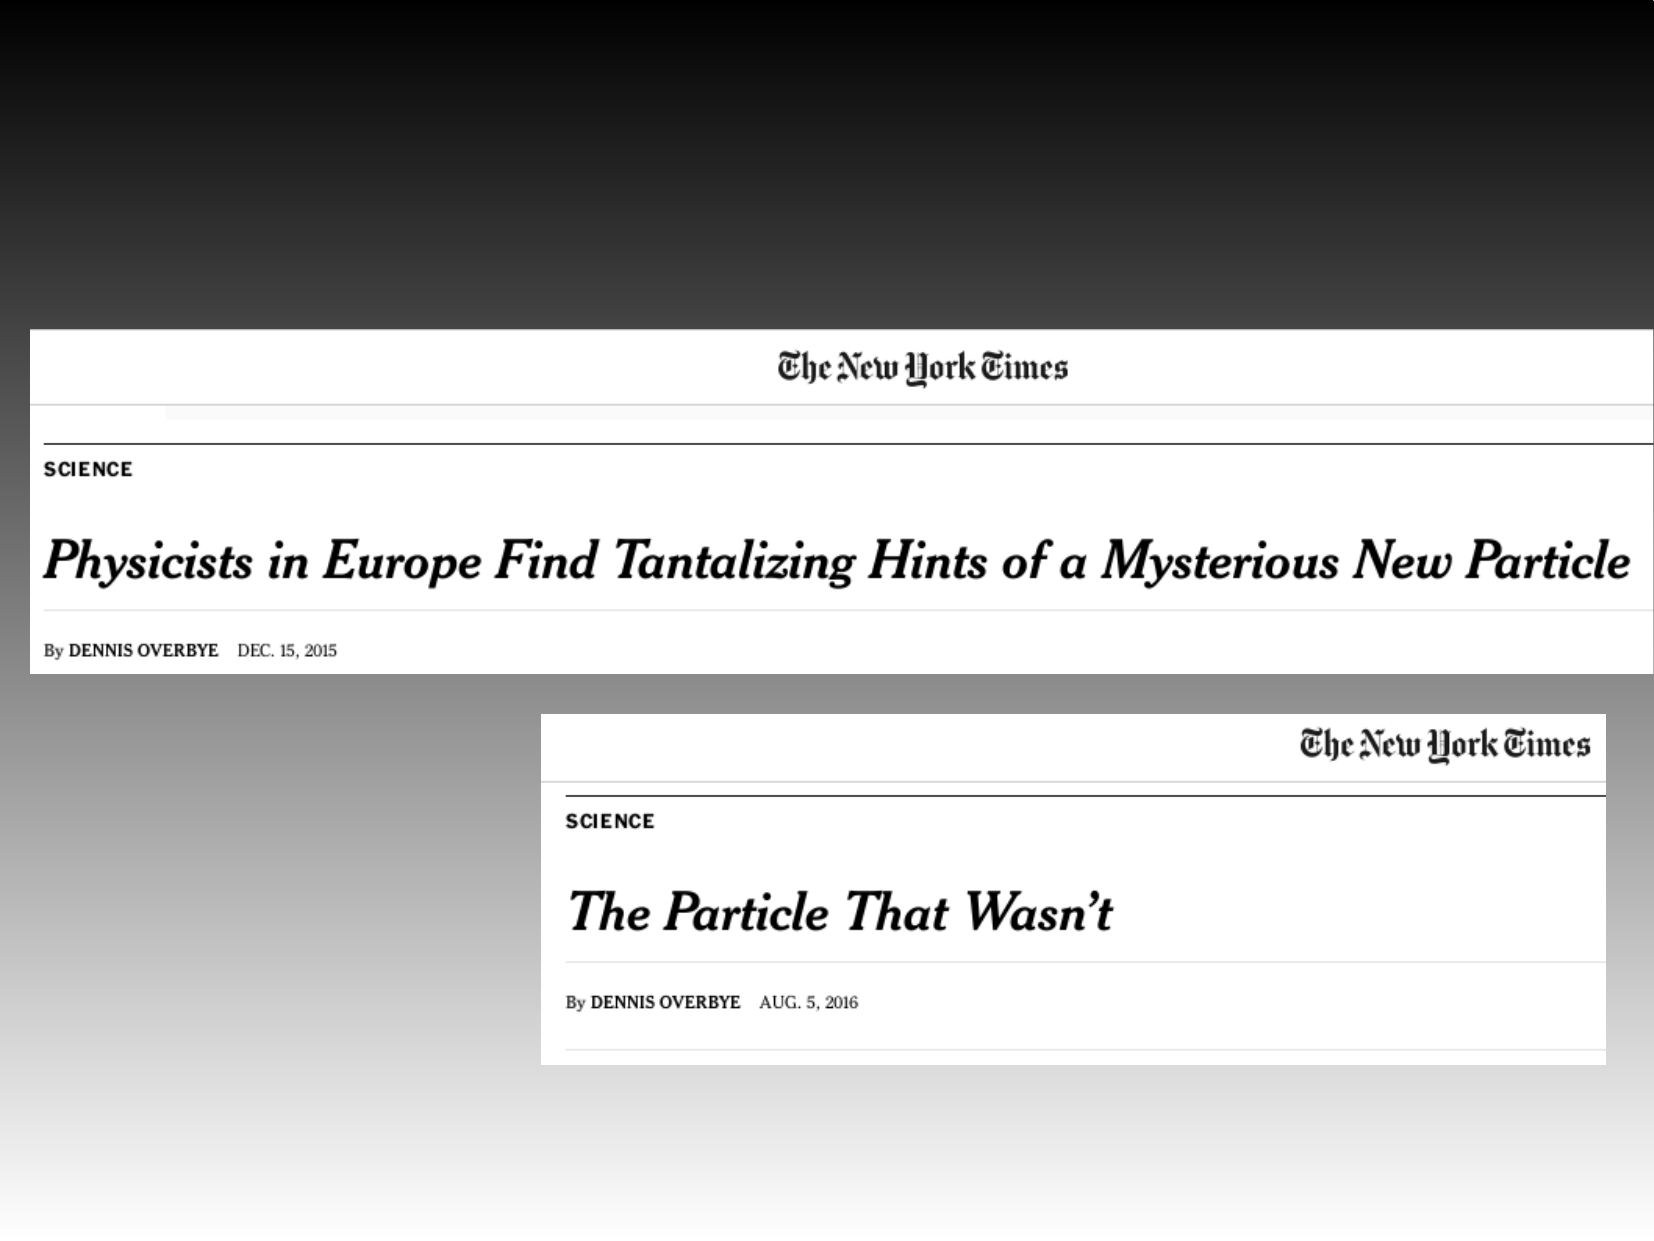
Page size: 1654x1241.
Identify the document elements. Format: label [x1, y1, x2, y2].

picture [541, 714, 1606, 1066]
picture [30, 329, 1654, 674]
